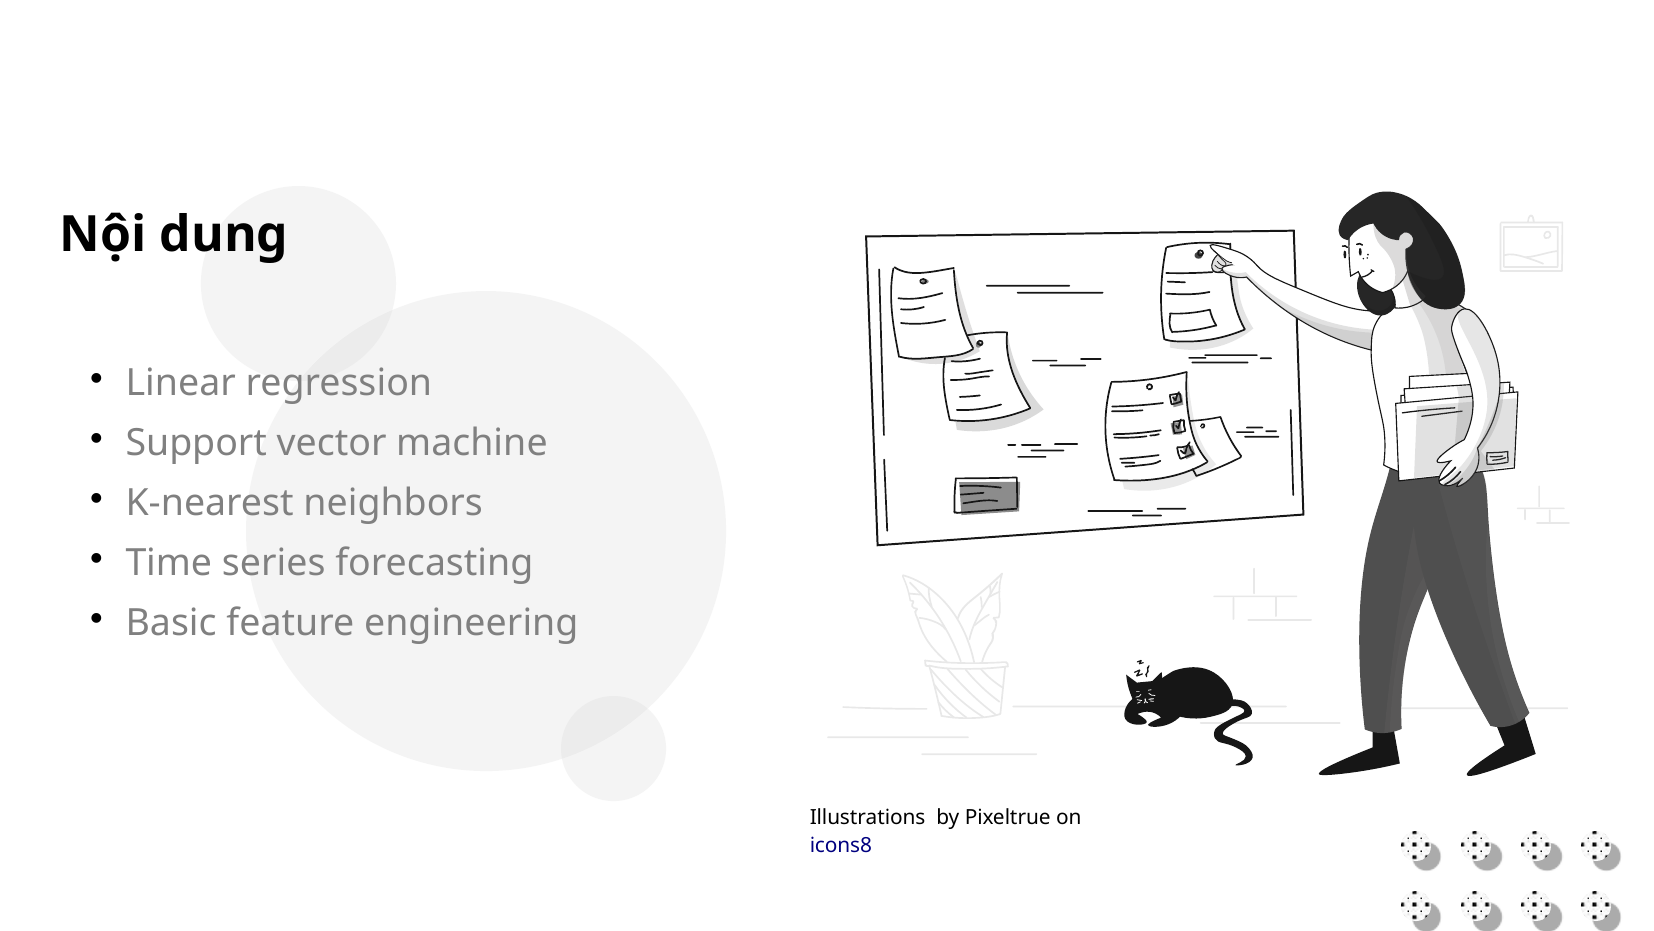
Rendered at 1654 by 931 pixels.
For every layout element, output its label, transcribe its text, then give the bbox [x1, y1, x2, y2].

text_box Nội dung [266, 229, 277, 246]
text_box Nội dung [44, 193, 600, 259]
picture [1460, 830, 1492, 862]
picture [1400, 891, 1432, 922]
picture [1520, 831, 1552, 862]
picture [1520, 890, 1552, 922]
text_box Linear regression Support vector machine K-nearest neighbors Time series forecasting Basic feature engineering [75, 350, 1005, 680]
picture [1461, 890, 1492, 922]
picture [1581, 830, 1612, 862]
picture [1400, 830, 1432, 862]
picture [1580, 890, 1612, 922]
